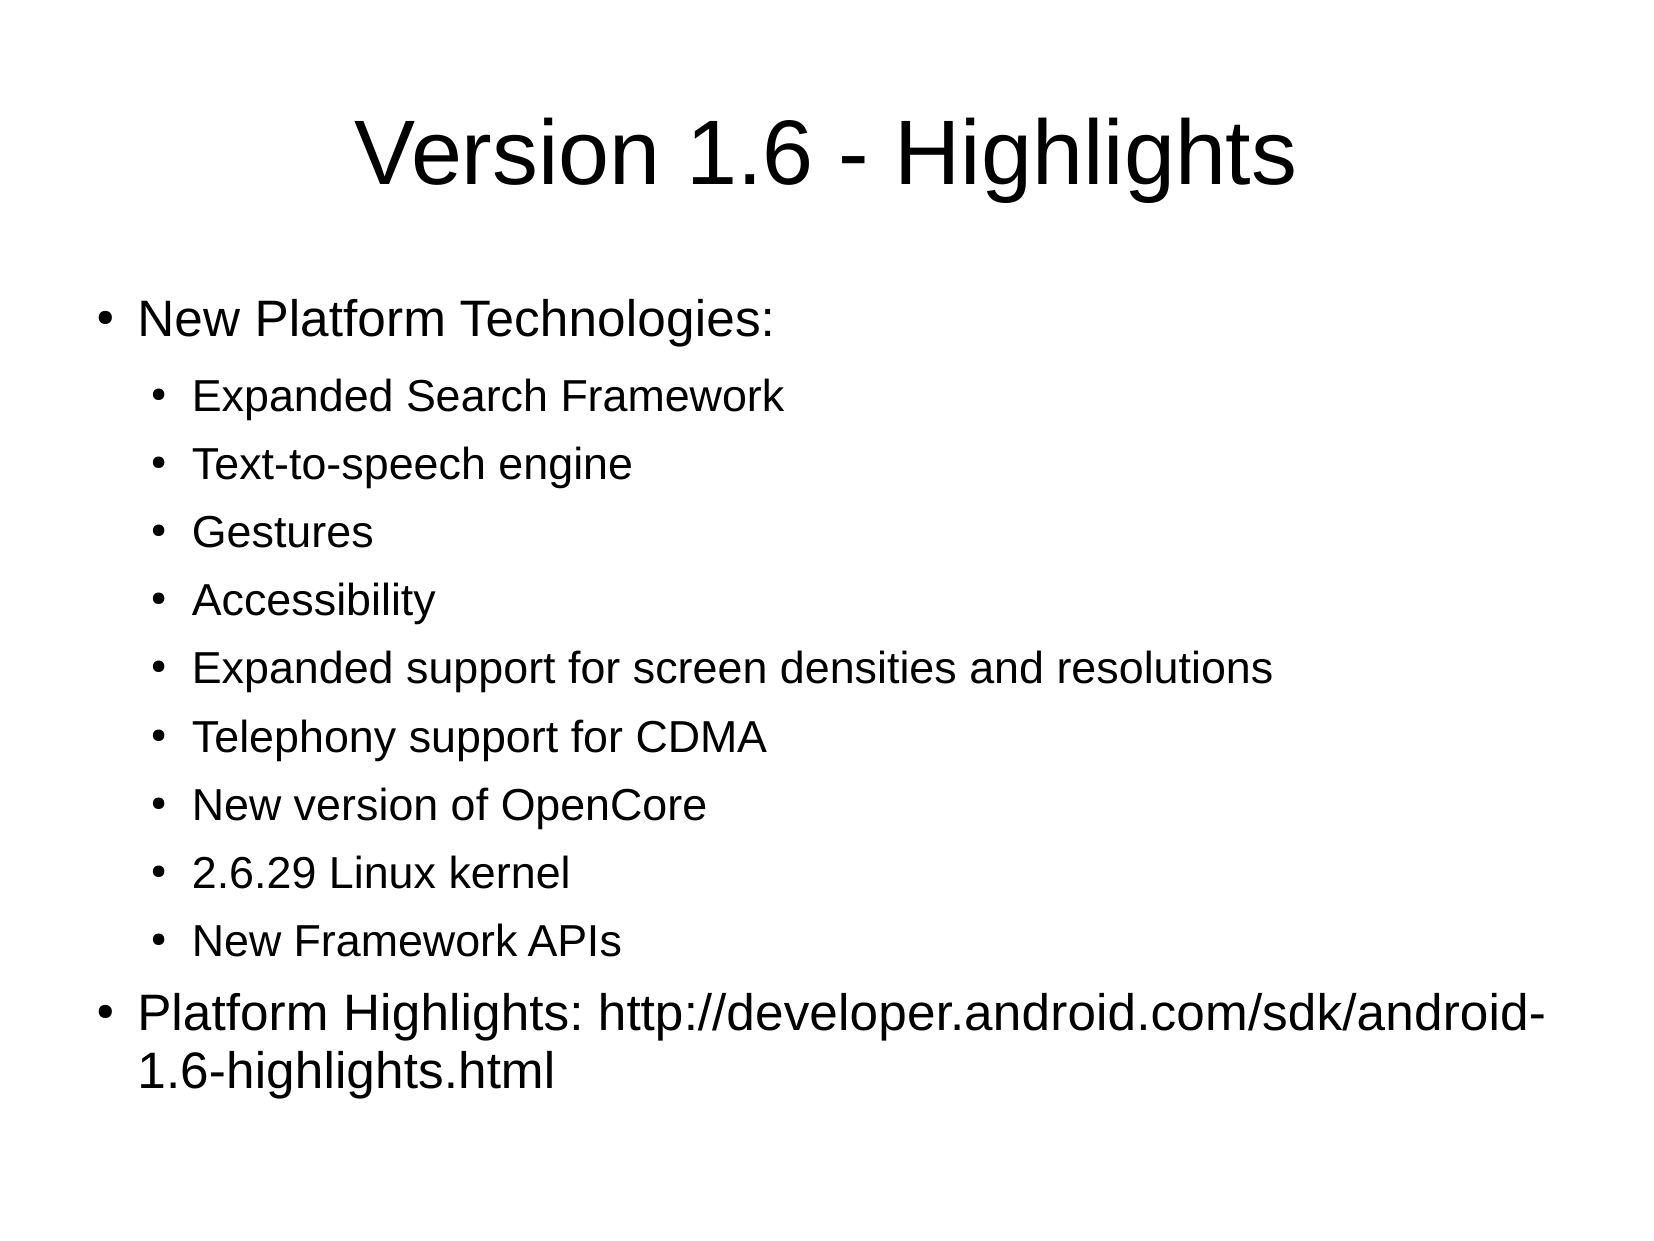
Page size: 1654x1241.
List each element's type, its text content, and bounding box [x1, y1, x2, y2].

title Version 1.6 - Highlights [82, 49, 1571, 257]
list New Platform Technologies: Expanded Search Framework Text-to-speech engine Gestures Accessibility Expanded support for screen densities and resolutions Telephony support for CDMA New version of OpenCore 2.6.29 Linux kernel New Framework APIs Platform Highlights: http://developer.android.com/sdk/android-1.6-highlights.html [82, 290, 1571, 1109]
